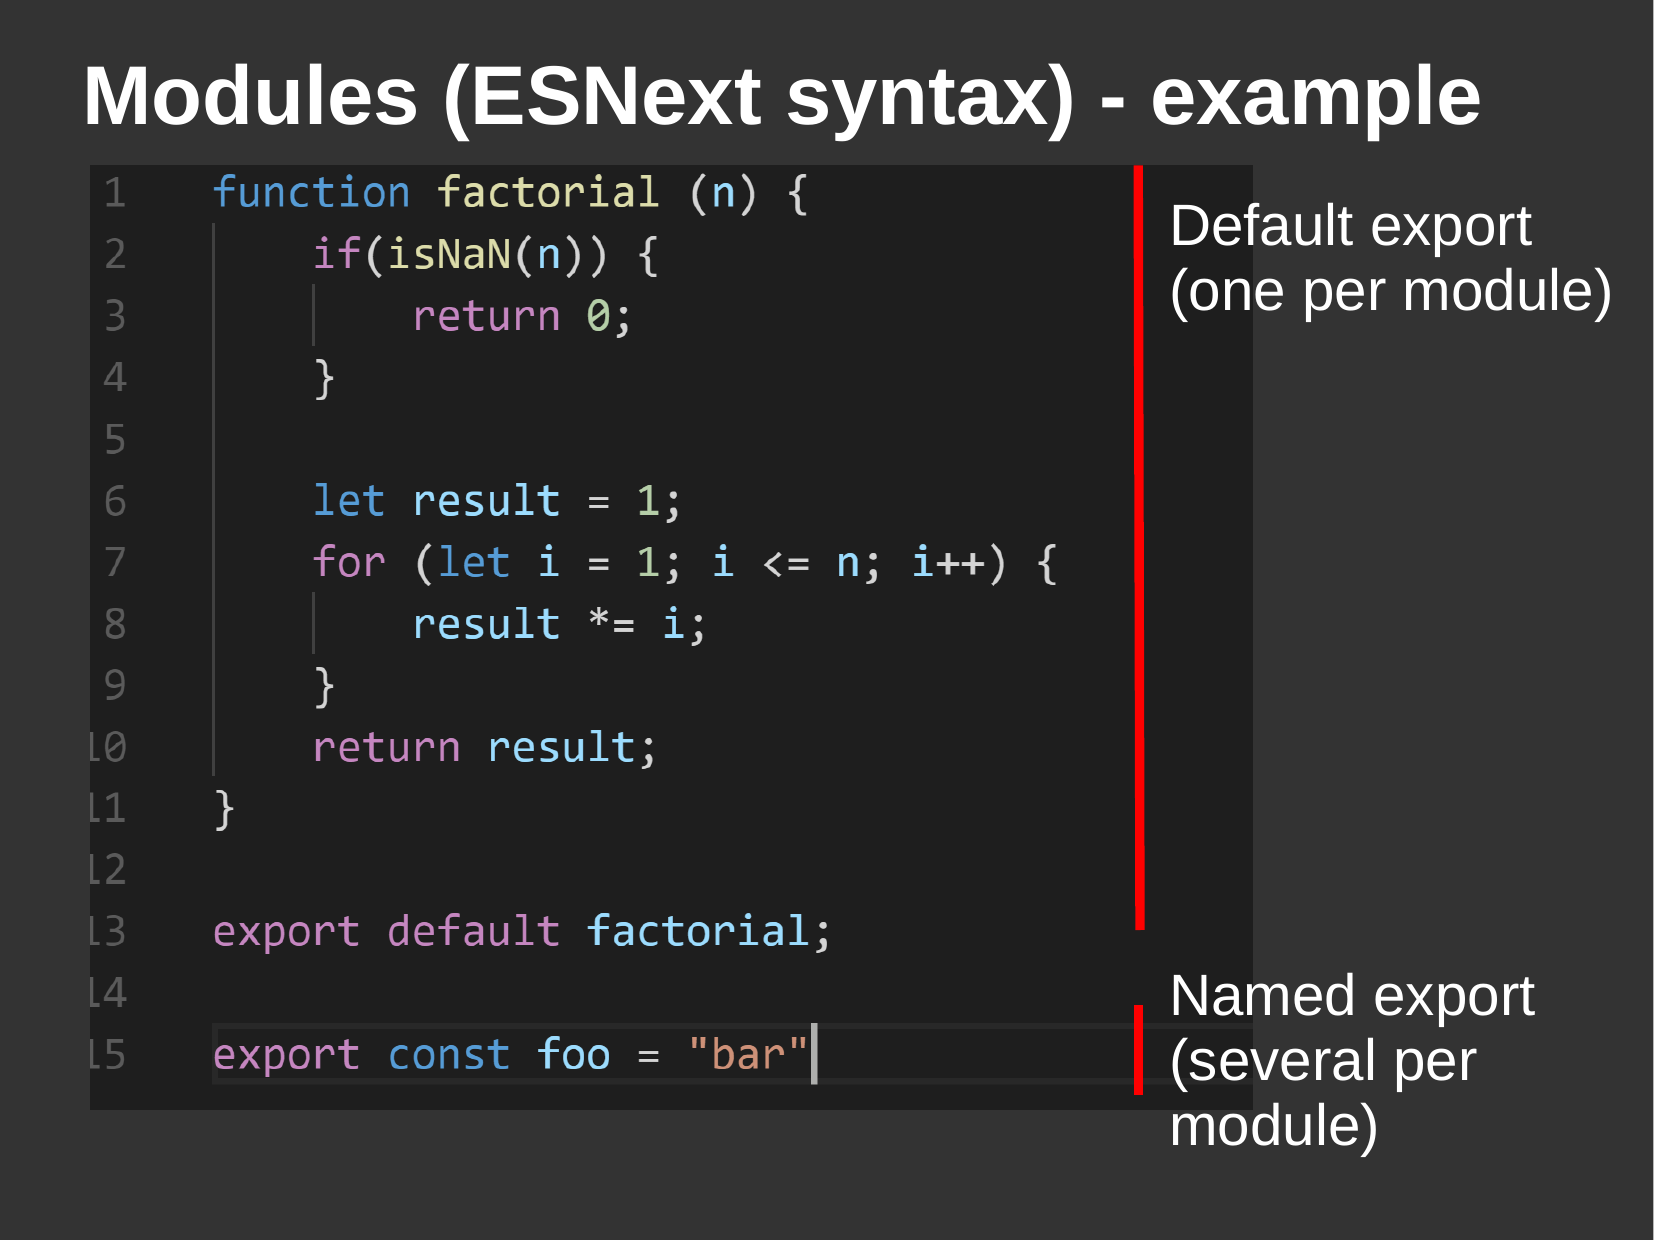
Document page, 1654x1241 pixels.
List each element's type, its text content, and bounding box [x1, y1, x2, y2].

text_box Named export (several per module) [1169, 962, 1636, 1158]
text_box Default export (one per module) [1169, 192, 1636, 324]
title Modules (ESNext syntax) - example [82, 49, 1571, 257]
picture [90, 165, 1253, 1111]
